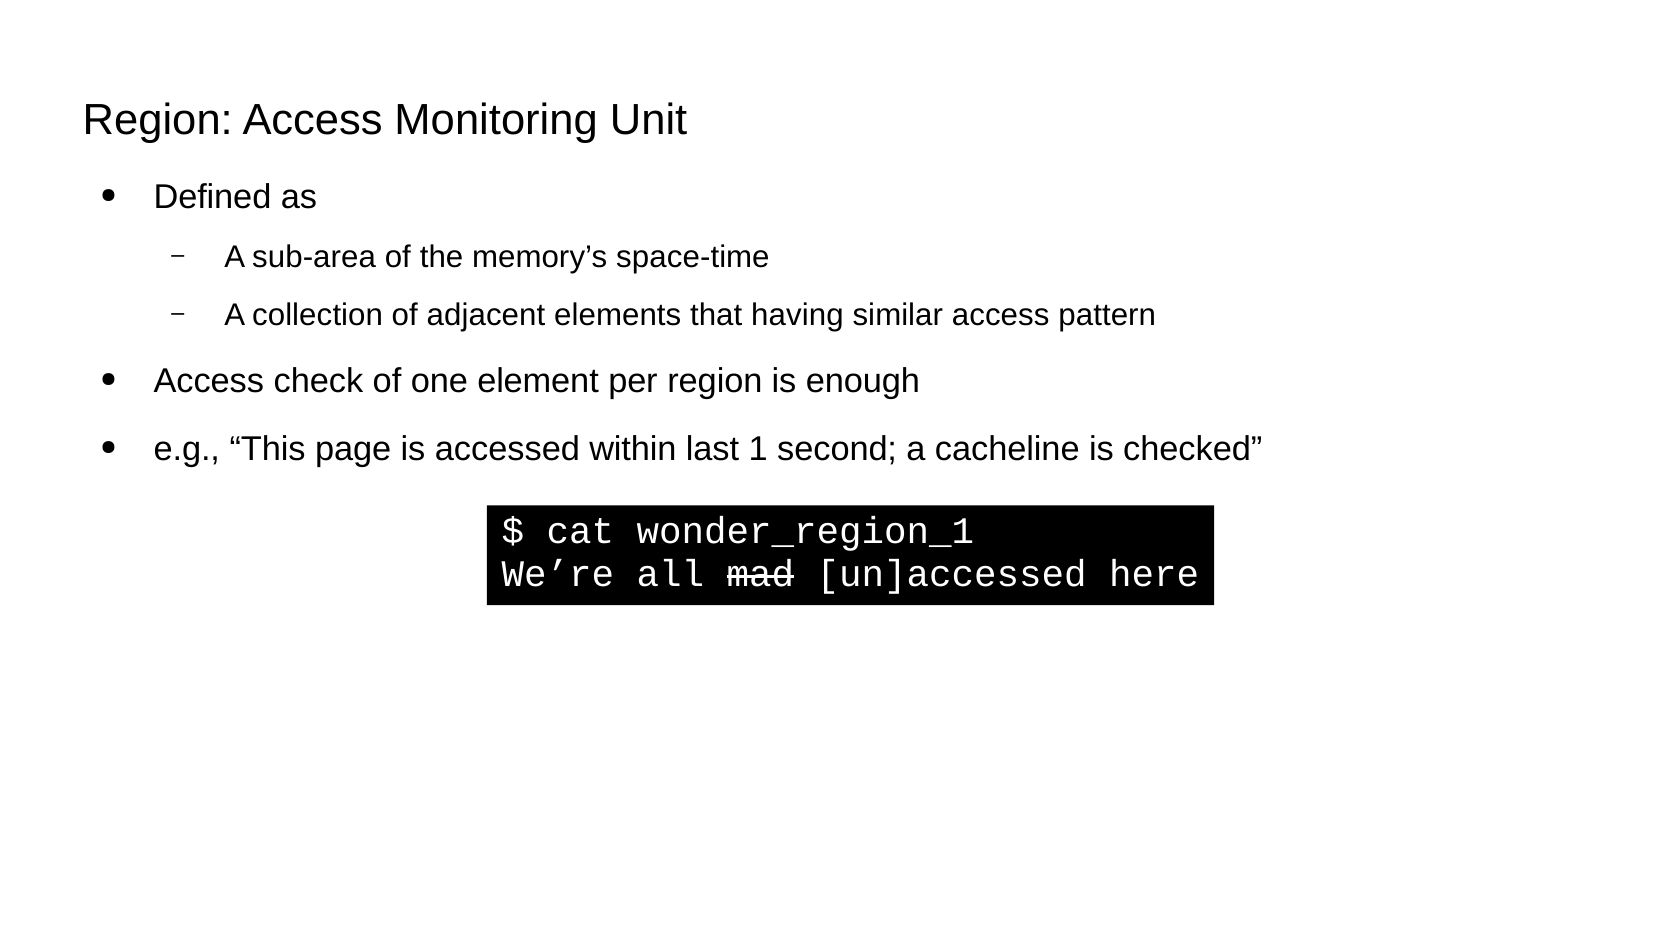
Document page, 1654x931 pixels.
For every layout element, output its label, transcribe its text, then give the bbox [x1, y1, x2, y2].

text_box $ cat wonder_region_1 We’re all mad [un]accessed here [486, 505, 1215, 606]
list Defined as A sub-area of the memory’s space-time A collection of adjacent elements that having similar access pattern Access check of one element per region is enough e.g., “This page is accessed within last 1 second; a cacheline is checked” [82, 177, 1571, 833]
title Region: Access Monitoring Unit [82, 81, 1571, 157]
